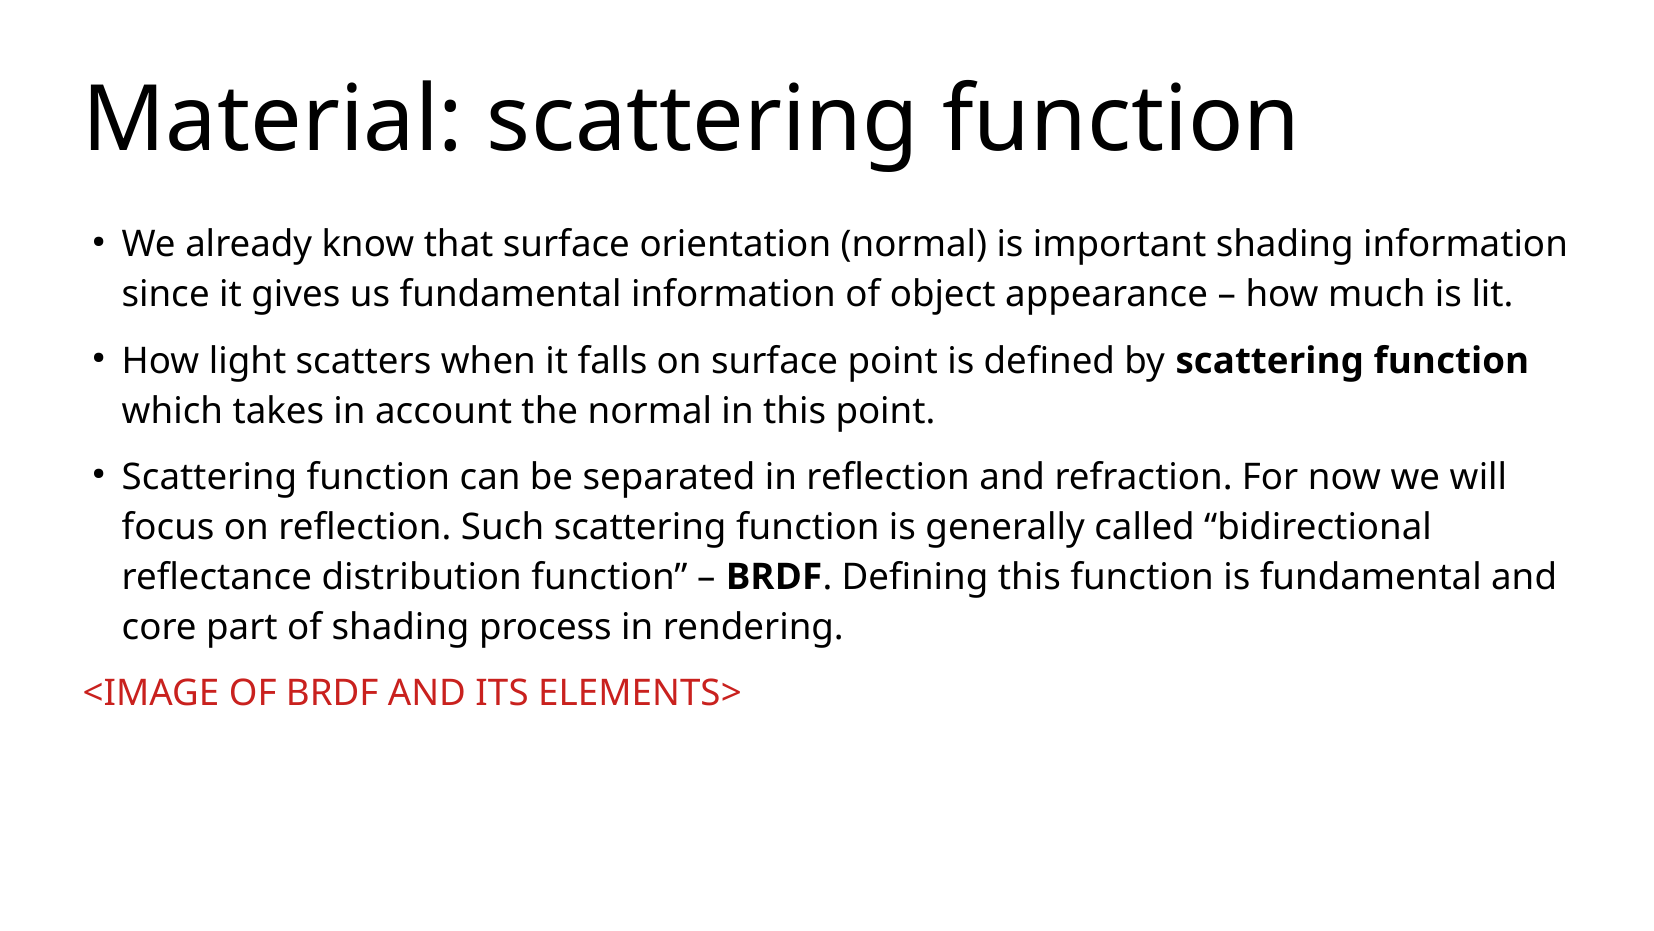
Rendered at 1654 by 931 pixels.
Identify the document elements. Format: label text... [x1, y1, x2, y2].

title Material: scattering function [82, 37, 1571, 193]
list We already know that surface orientation (normal) is important shading information since it gives us fundamental information of object appearance – how much is lit. How light scatters when it falls on surface point is defined by scattering function which takes in account the normal in this point. Scattering function can be separated in reflection and refraction. For now we will focus on reflection. Such scattering function is generally called “bidirectional reflectance distribution function” – BRDF. Defining this function is fundamental and core part of shading process in rendering. <IMAGE OF BRDF AND ITS ELEMENTS> [82, 217, 1571, 758]
